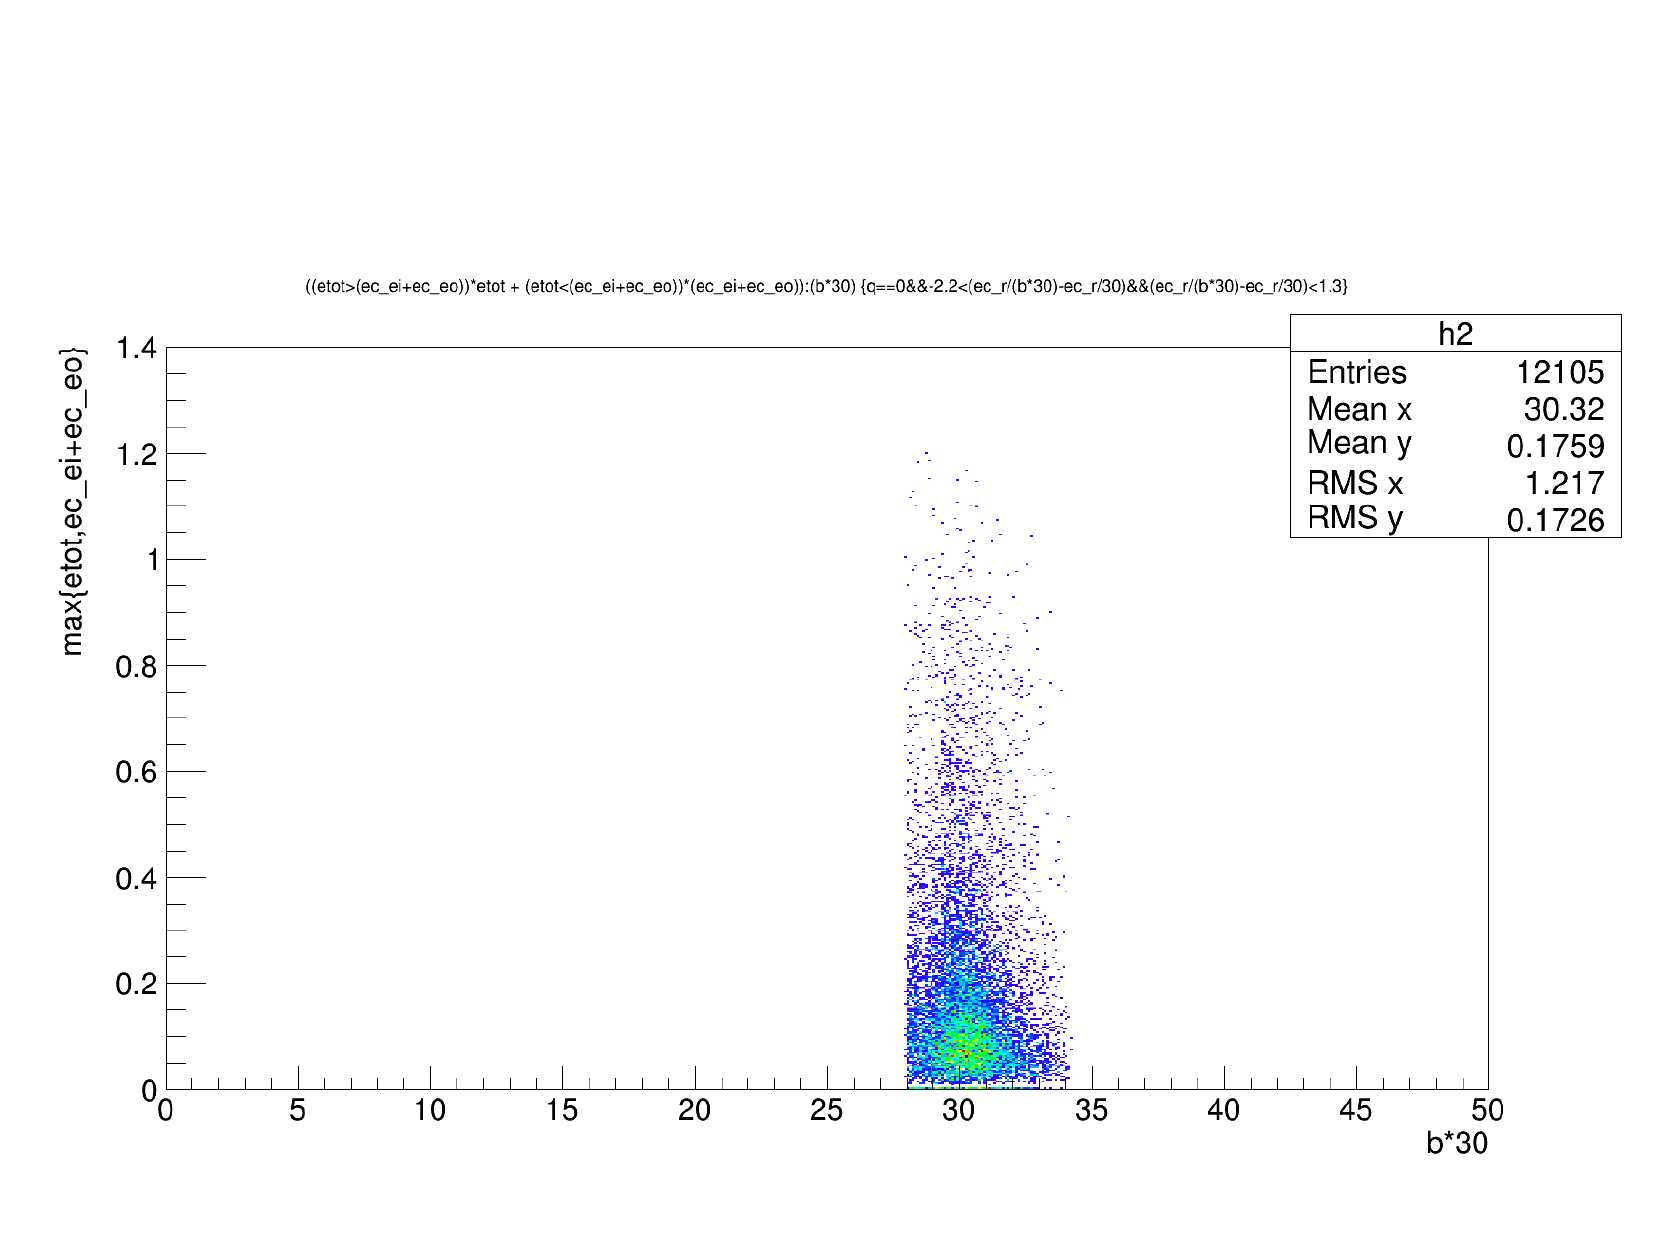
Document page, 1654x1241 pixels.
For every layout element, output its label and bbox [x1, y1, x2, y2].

picture [0, 254, 1654, 1182]
